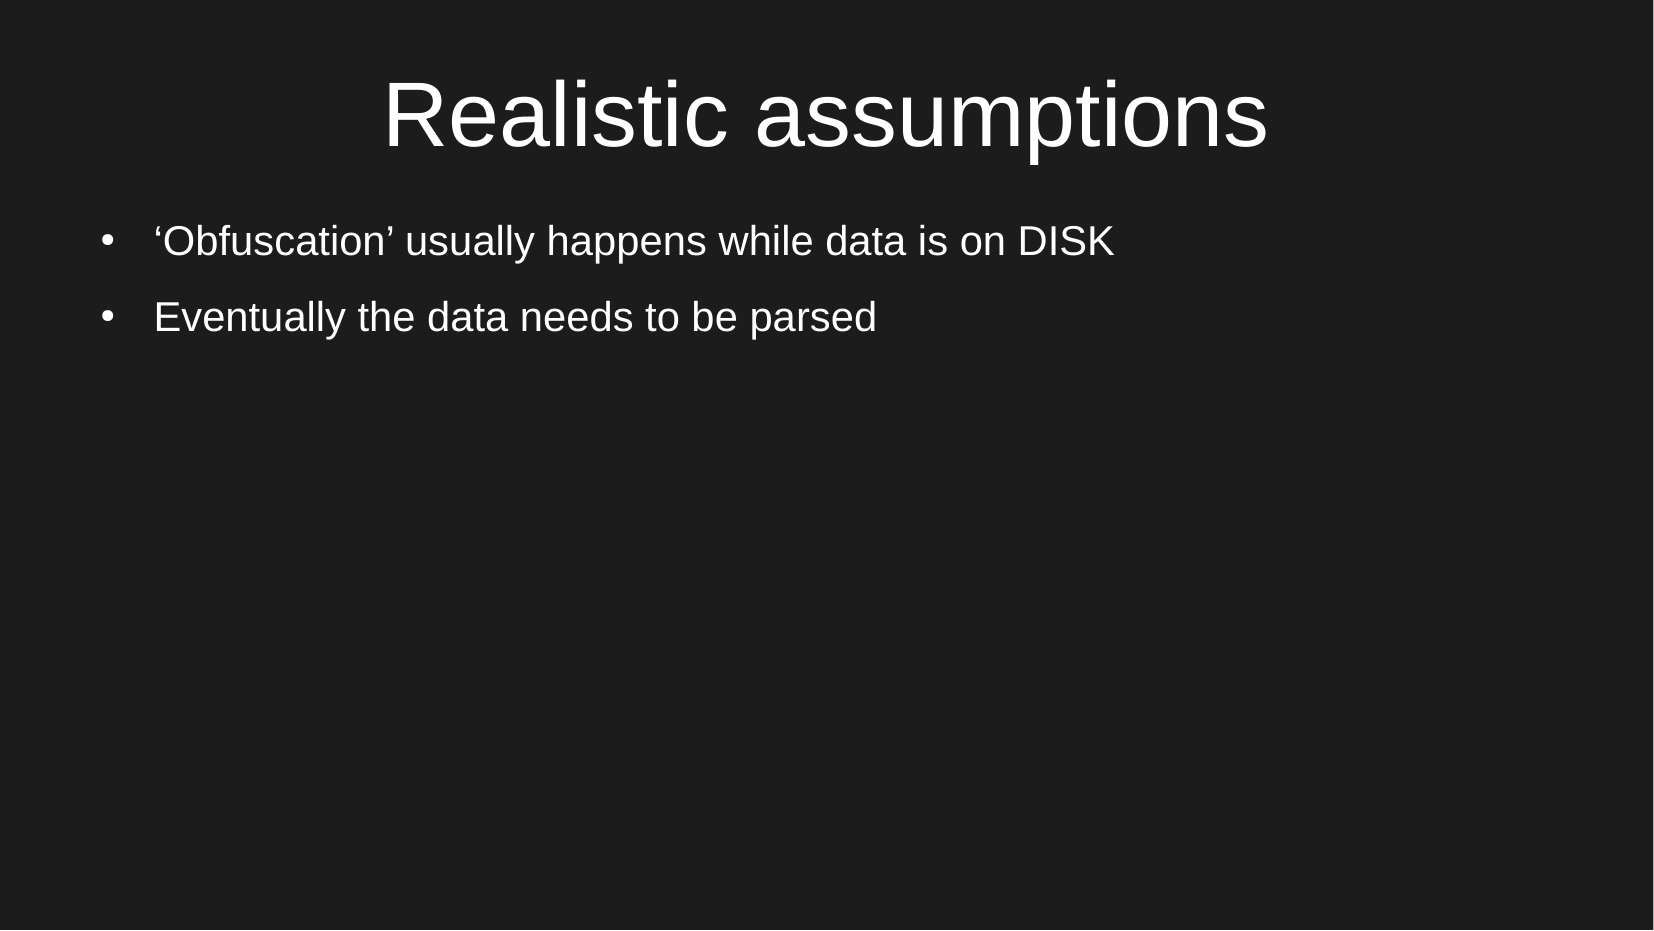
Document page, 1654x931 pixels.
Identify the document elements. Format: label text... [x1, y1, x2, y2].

list ‘Obfuscation’ usually happens while data is on DISK Eventually the data needs to be parsed [82, 217, 1571, 758]
title Realistic assumptions [82, 37, 1571, 193]
